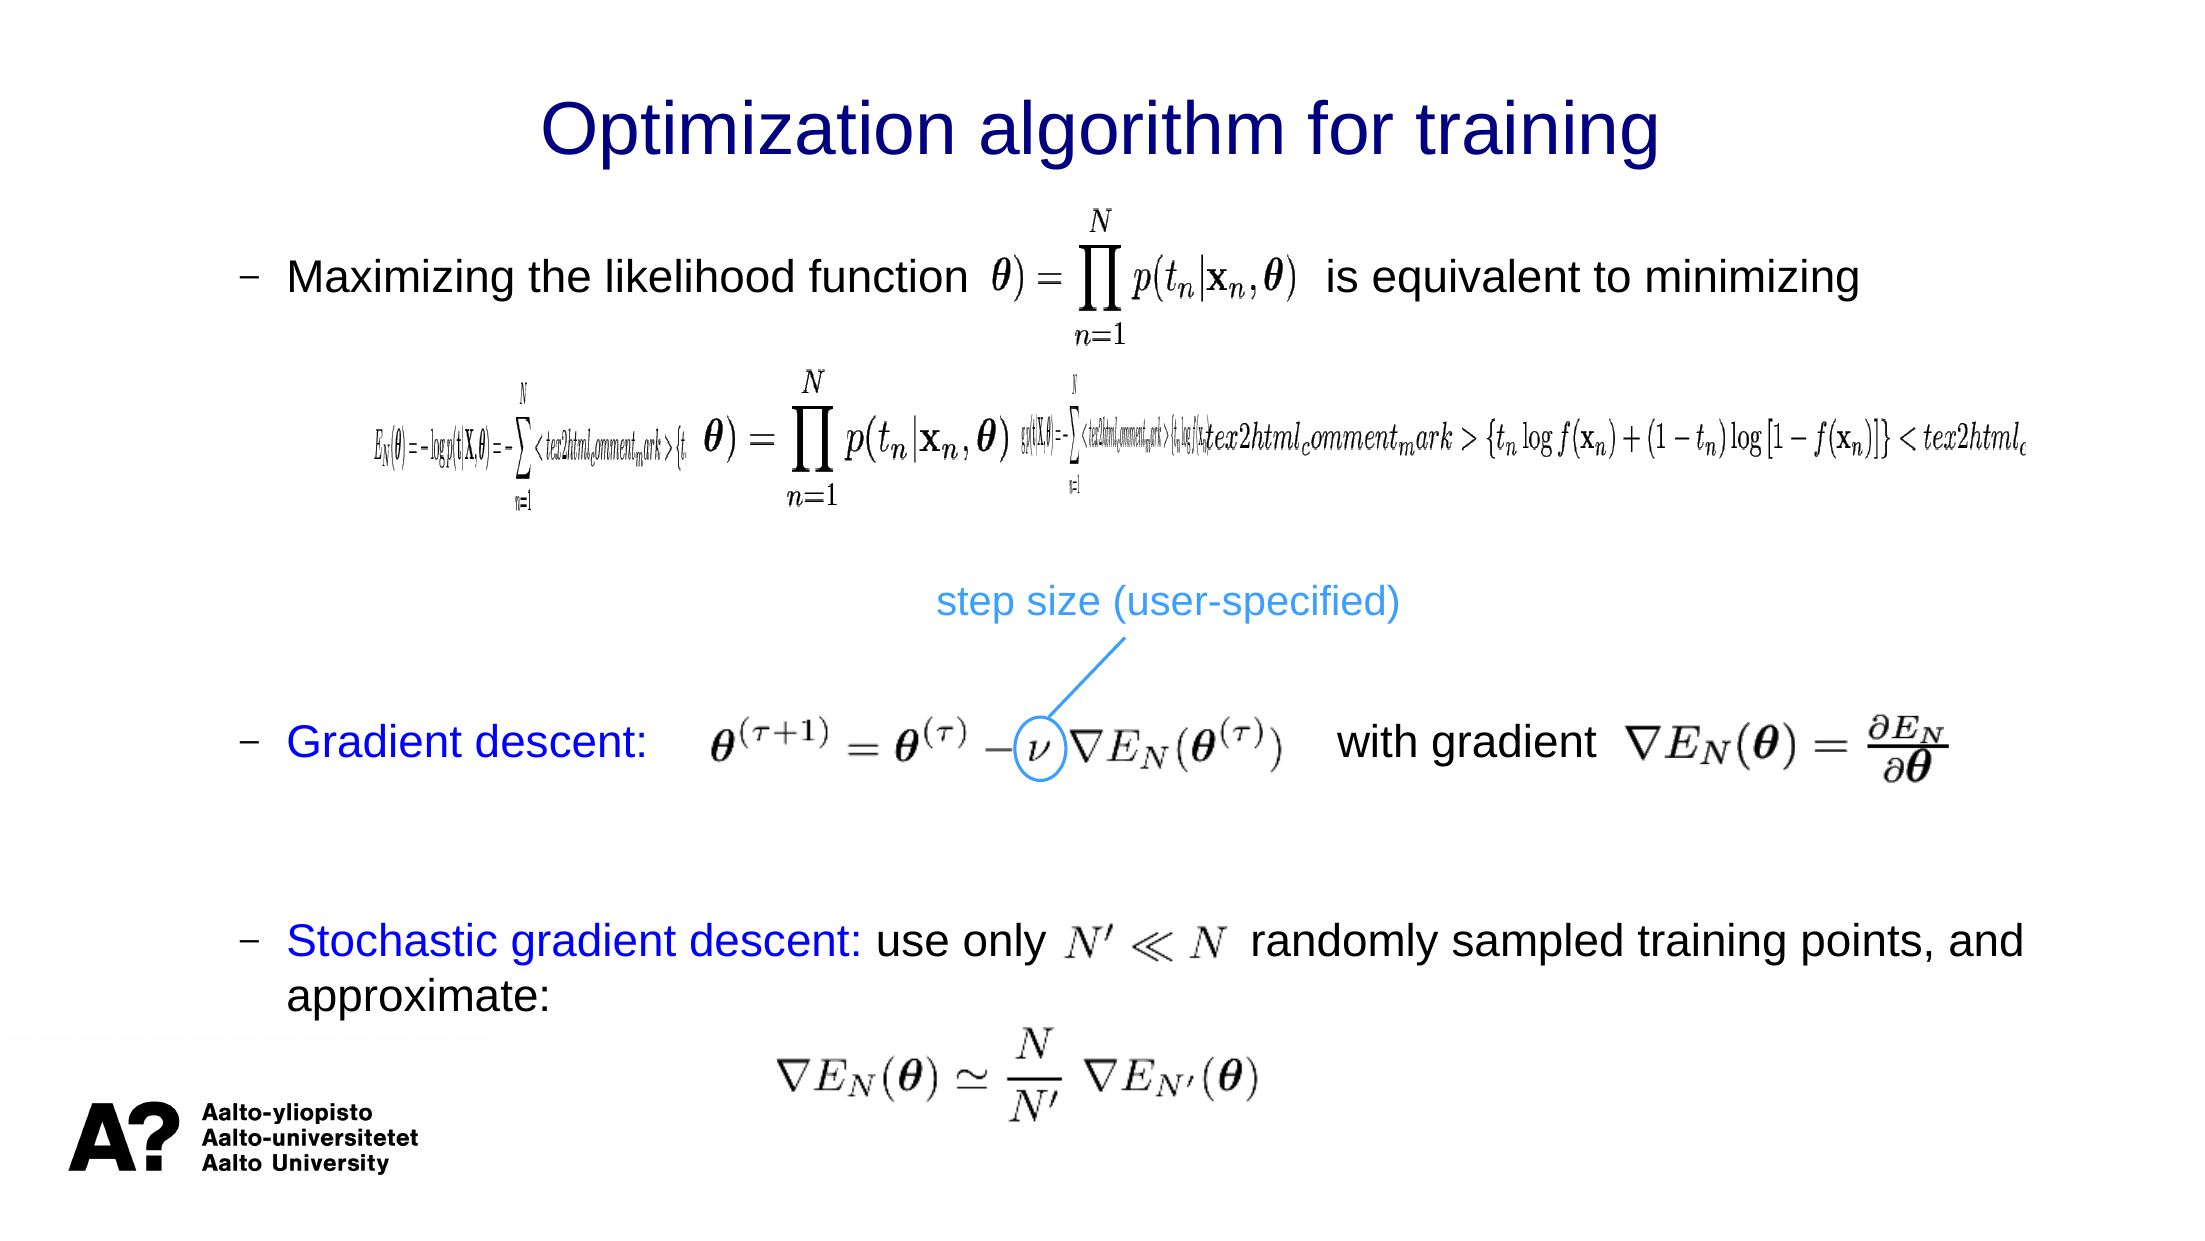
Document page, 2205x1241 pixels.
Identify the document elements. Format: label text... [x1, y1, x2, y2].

picture [1616, 700, 1964, 816]
text_box Maximizing the likelihood function is equivalent to minimizing Gradient descent: with gradient Stochastic gradient descent: use only randomly sampled training points, and approximate: [149, 238, 984, 343]
picture [754, 1015, 1264, 1139]
text_box step size (user-specified) [888, 573, 1449, 641]
picture [1061, 917, 1234, 974]
picture [693, 709, 1288, 788]
title Optimization algorithm for training [445, 65, 1758, 179]
picture [372, 381, 687, 556]
picture [1017, 719, 1064, 778]
text_box Maximizing the likelihood function is equivalent to minimizing Gradient descent: with gradient Stochastic gradient descent: use only randomly sampled training points, and approximate: [1305, 238, 2138, 343]
picture [0, 1035, 488, 1239]
picture [696, 189, 2026, 553]
